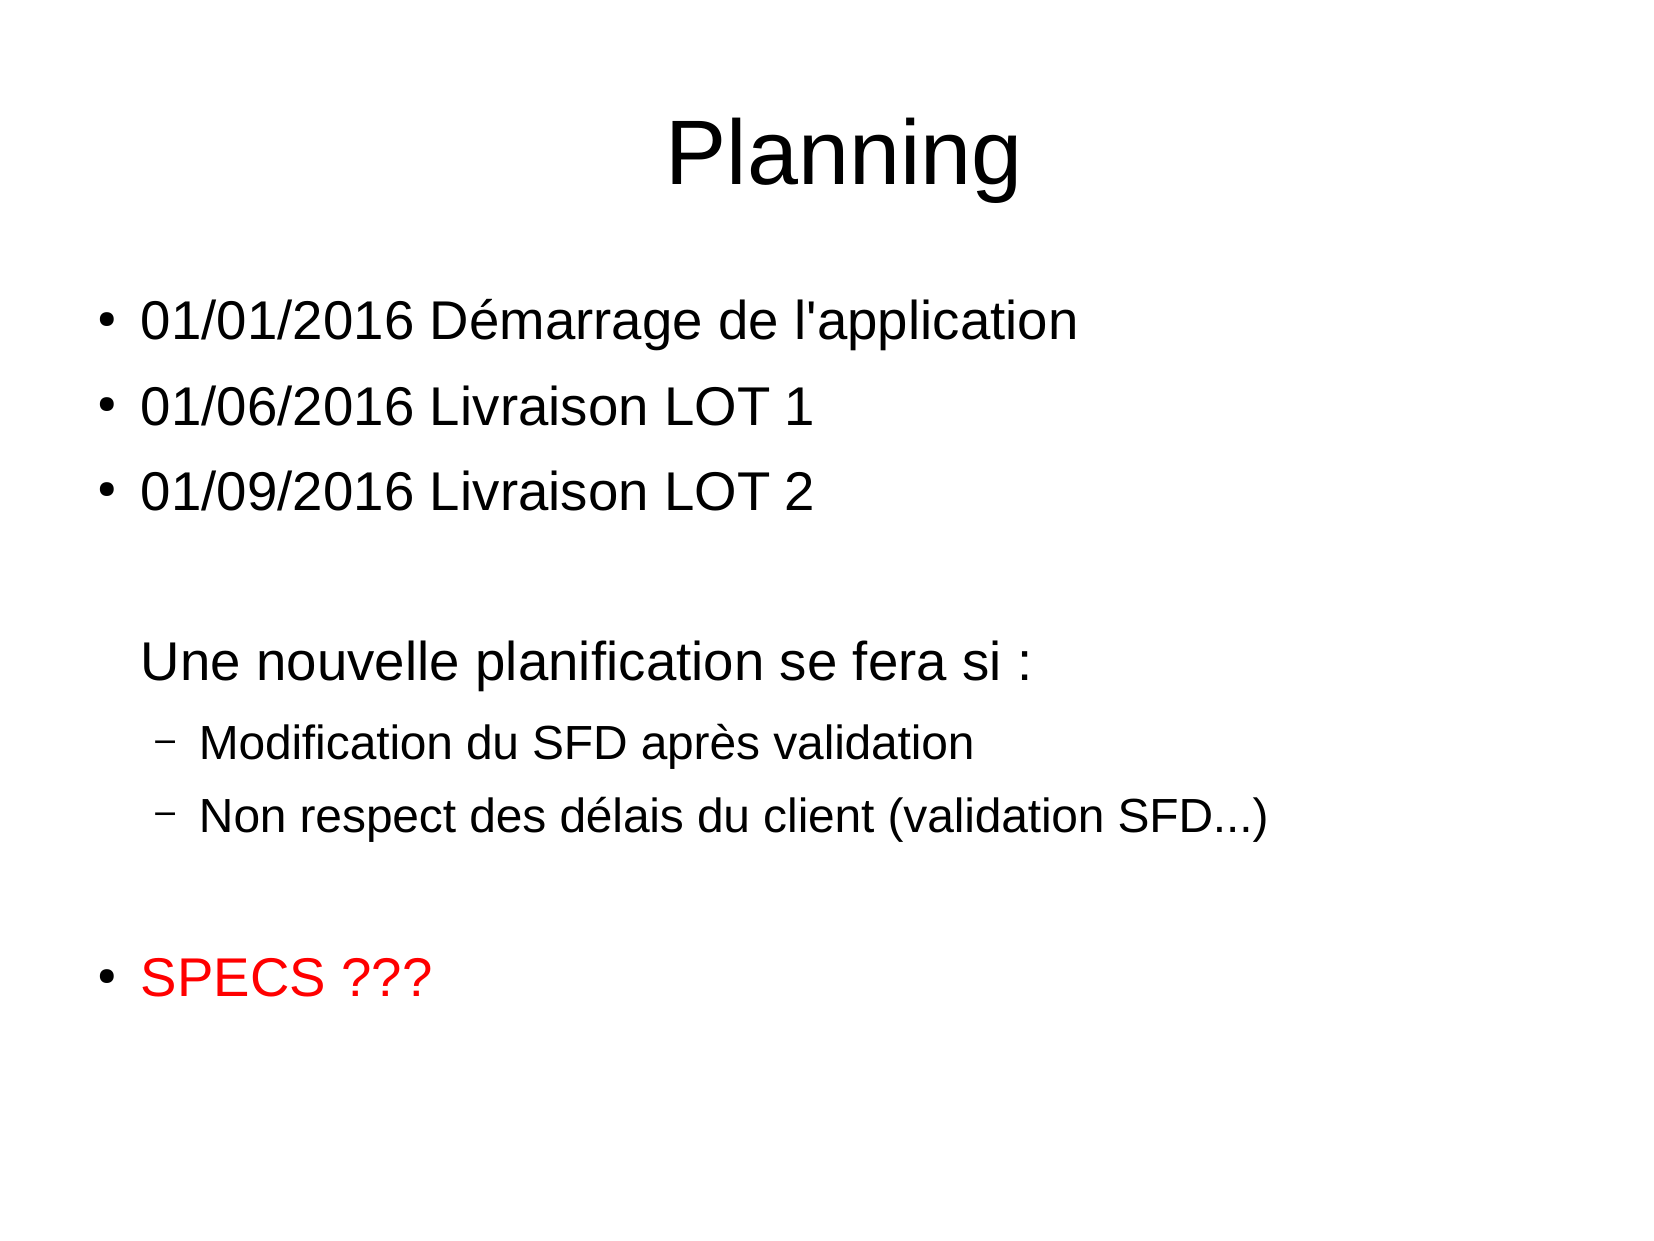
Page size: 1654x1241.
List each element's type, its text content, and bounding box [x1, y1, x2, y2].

title Planning [82, 49, 1571, 257]
list 01/01/2016 Démarrage de l'application 01/06/2016 Livraison LOT 1 01/09/2016 Livraison LOT 2 Une nouvelle planification se fera si : Modification du SFD après validation Non respect des délais du client (validation SFD...) SPECS ??? [82, 290, 1571, 1010]
